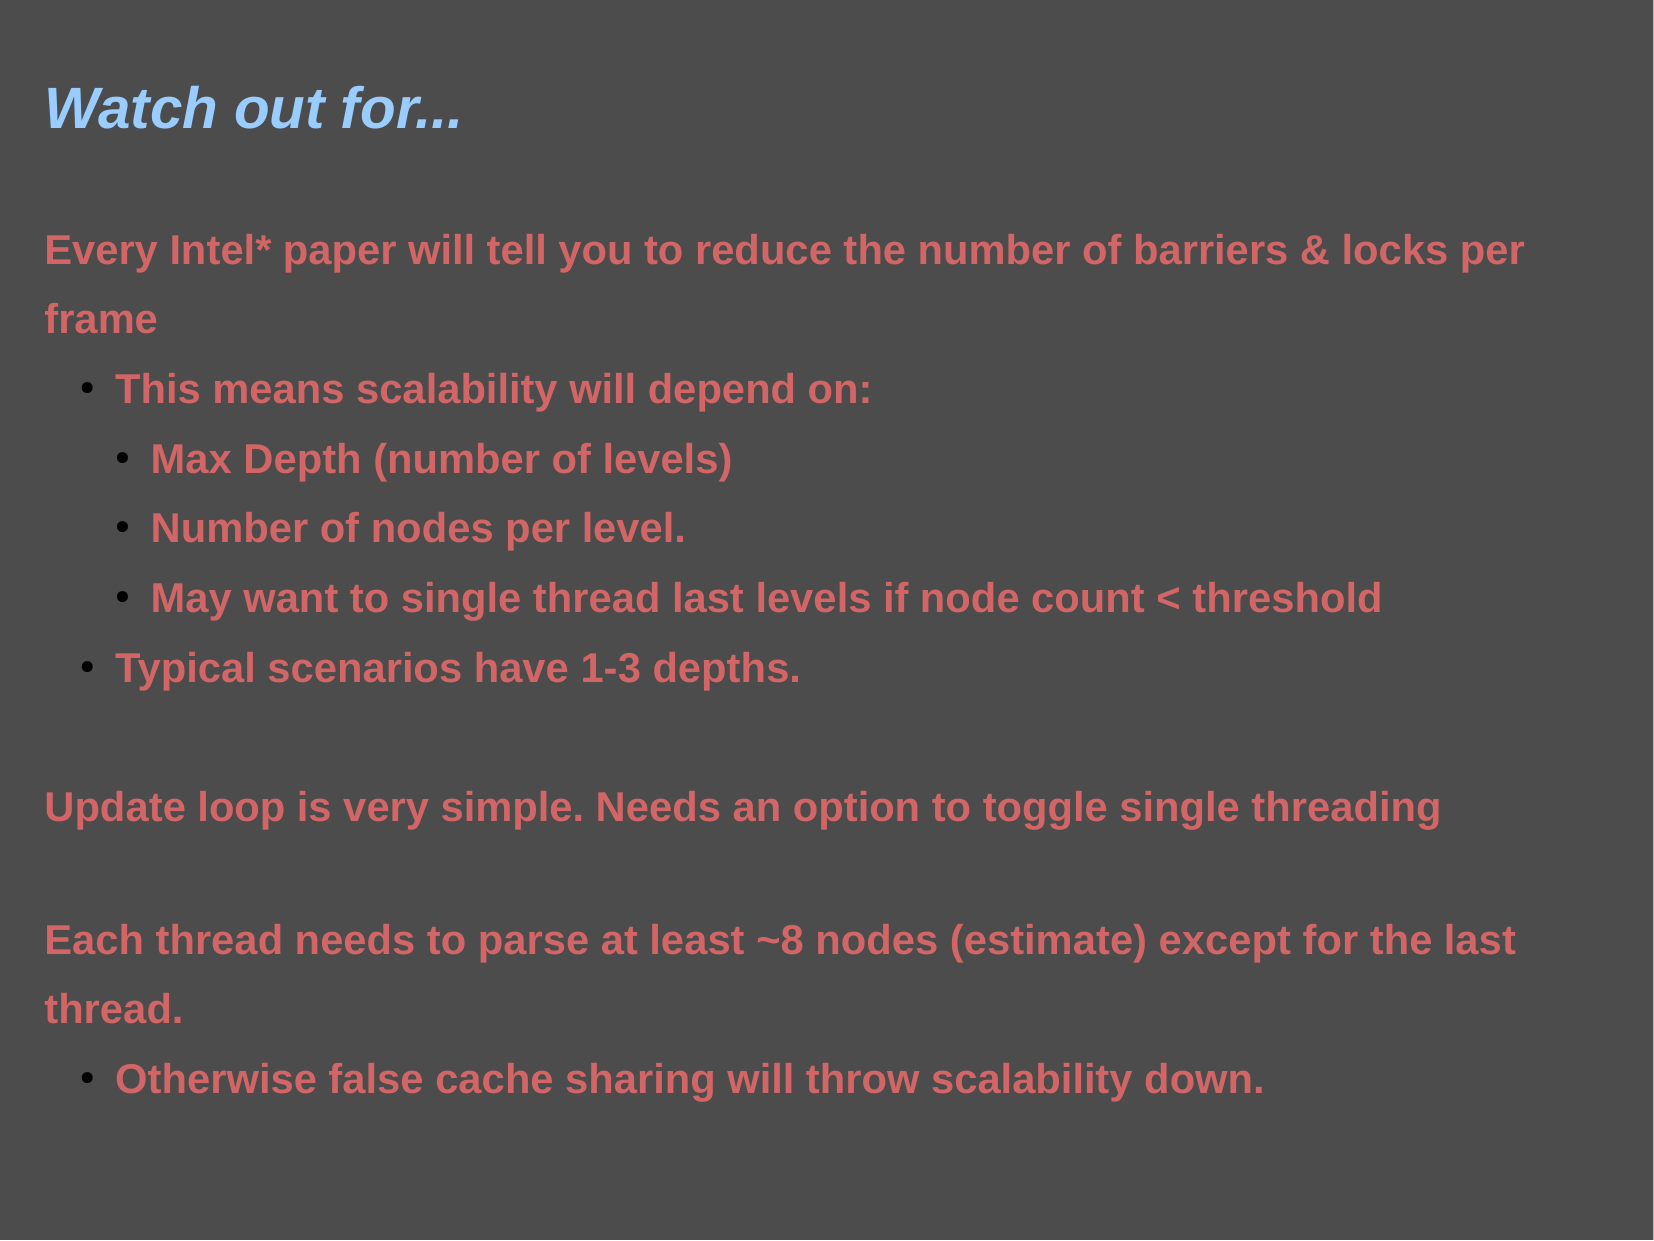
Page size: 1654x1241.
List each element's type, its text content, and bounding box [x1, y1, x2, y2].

text_box Watch out for... Every Intel* paper will tell you to reduce the number of barriers & locks per frame This means scalability will depend on: Max Depth (number of levels) Number of nodes per level. May want to single thread last levels if node count < threshold Typical scenarios have 1-3 depths. Update loop is very simple. Needs an option to toggle single threading Each thread needs to parse at least ~8 nodes (estimate) except for the last thread. Otherwise false cache sharing will throw scalability down. [29, 35, 1595, 1101]
